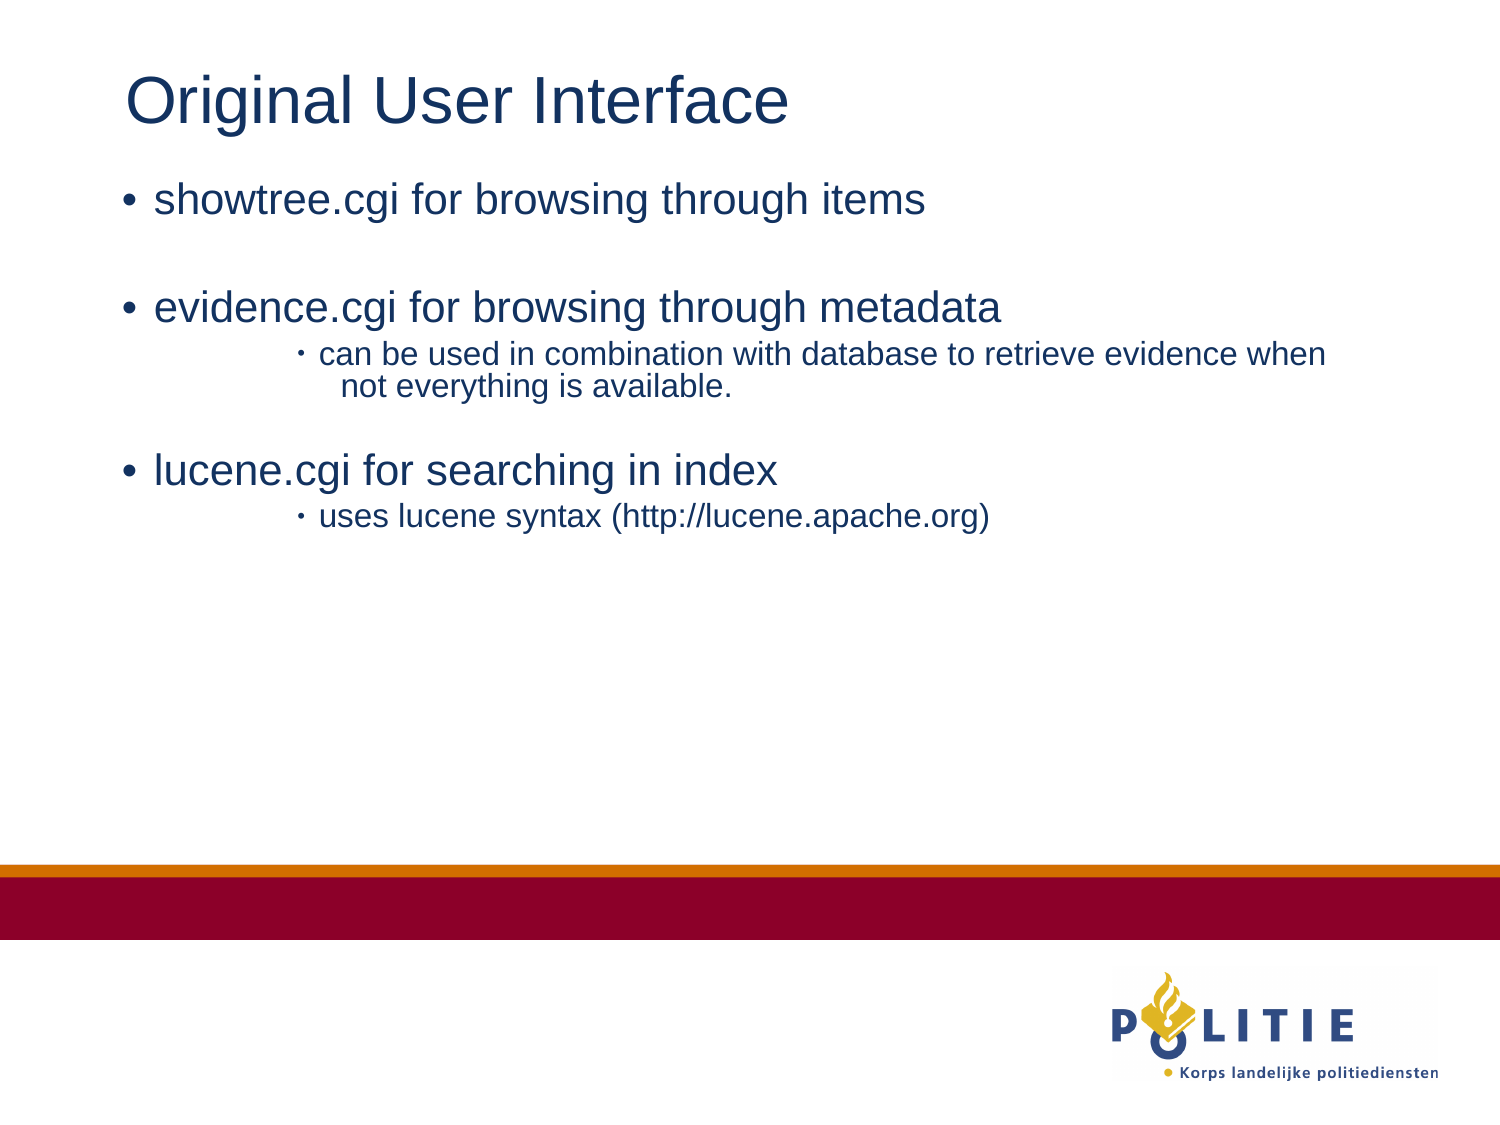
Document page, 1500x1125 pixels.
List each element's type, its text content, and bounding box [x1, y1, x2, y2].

picture [1112, 966, 1438, 1081]
title Original User Interface [124, 44, 1350, 158]
list showtree.cgi for browsing through items evidence.cgi for browsing through metadata can be used in combination with database to retrieve evidence when not everything is available. lucene.cgi for searching in index uses lucene syntax (http://lucene.apache.org) [121, 174, 1351, 826]
